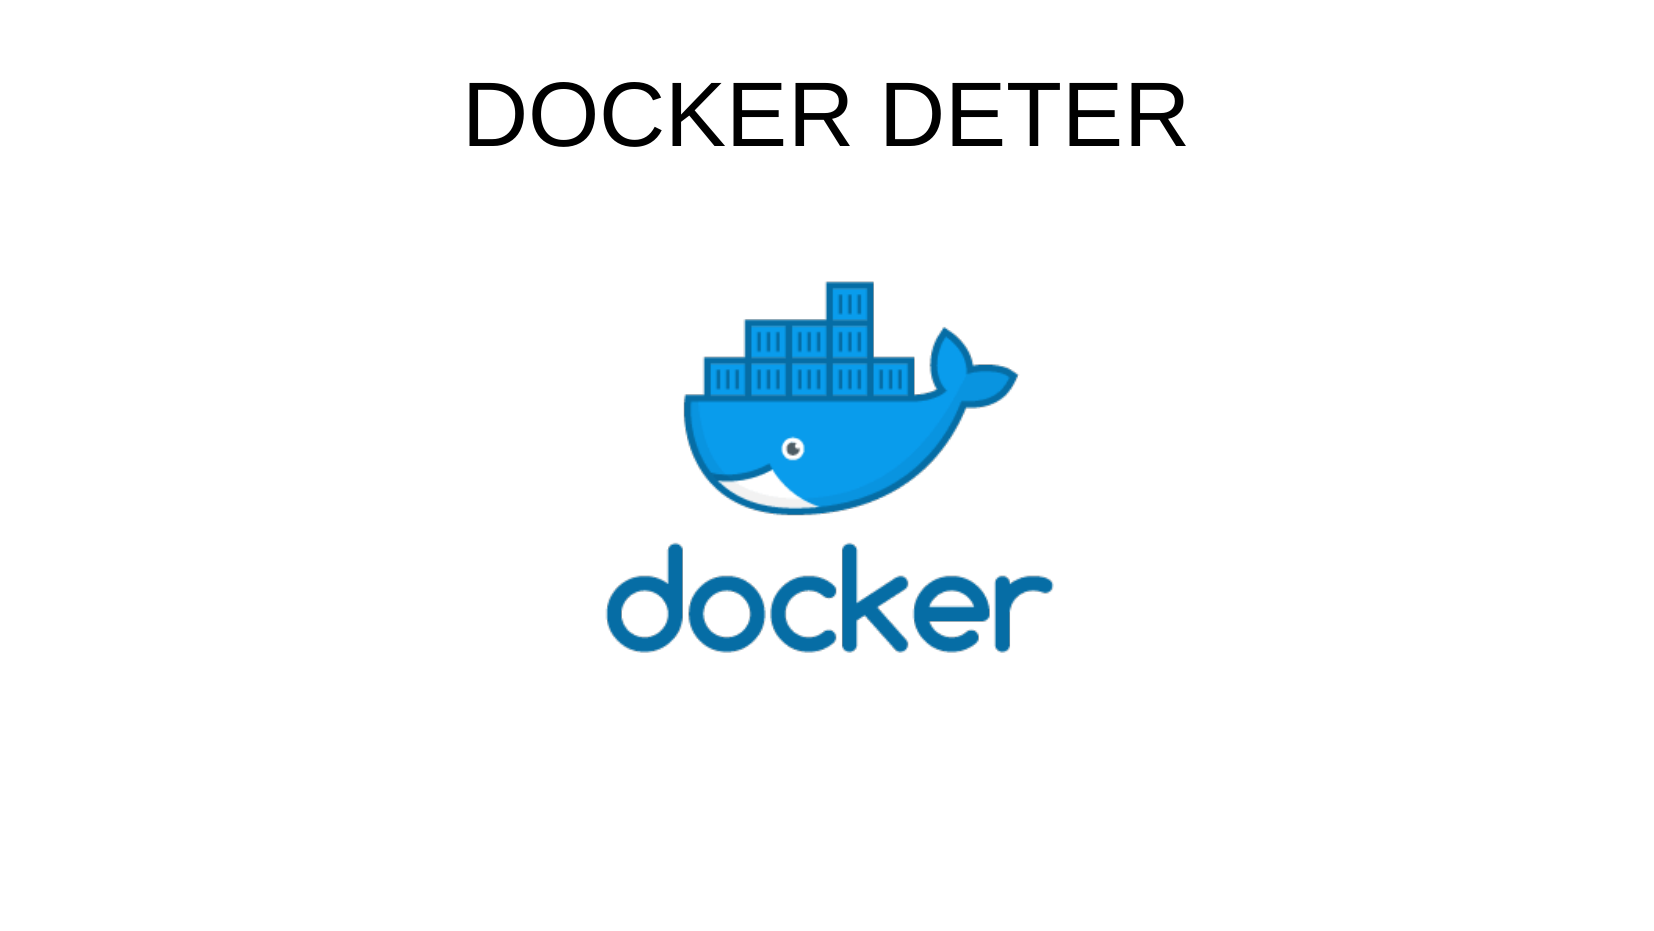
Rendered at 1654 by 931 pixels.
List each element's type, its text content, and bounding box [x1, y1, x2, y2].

title DOCKER DETER [82, 37, 1571, 193]
picture [567, 243, 1093, 692]
